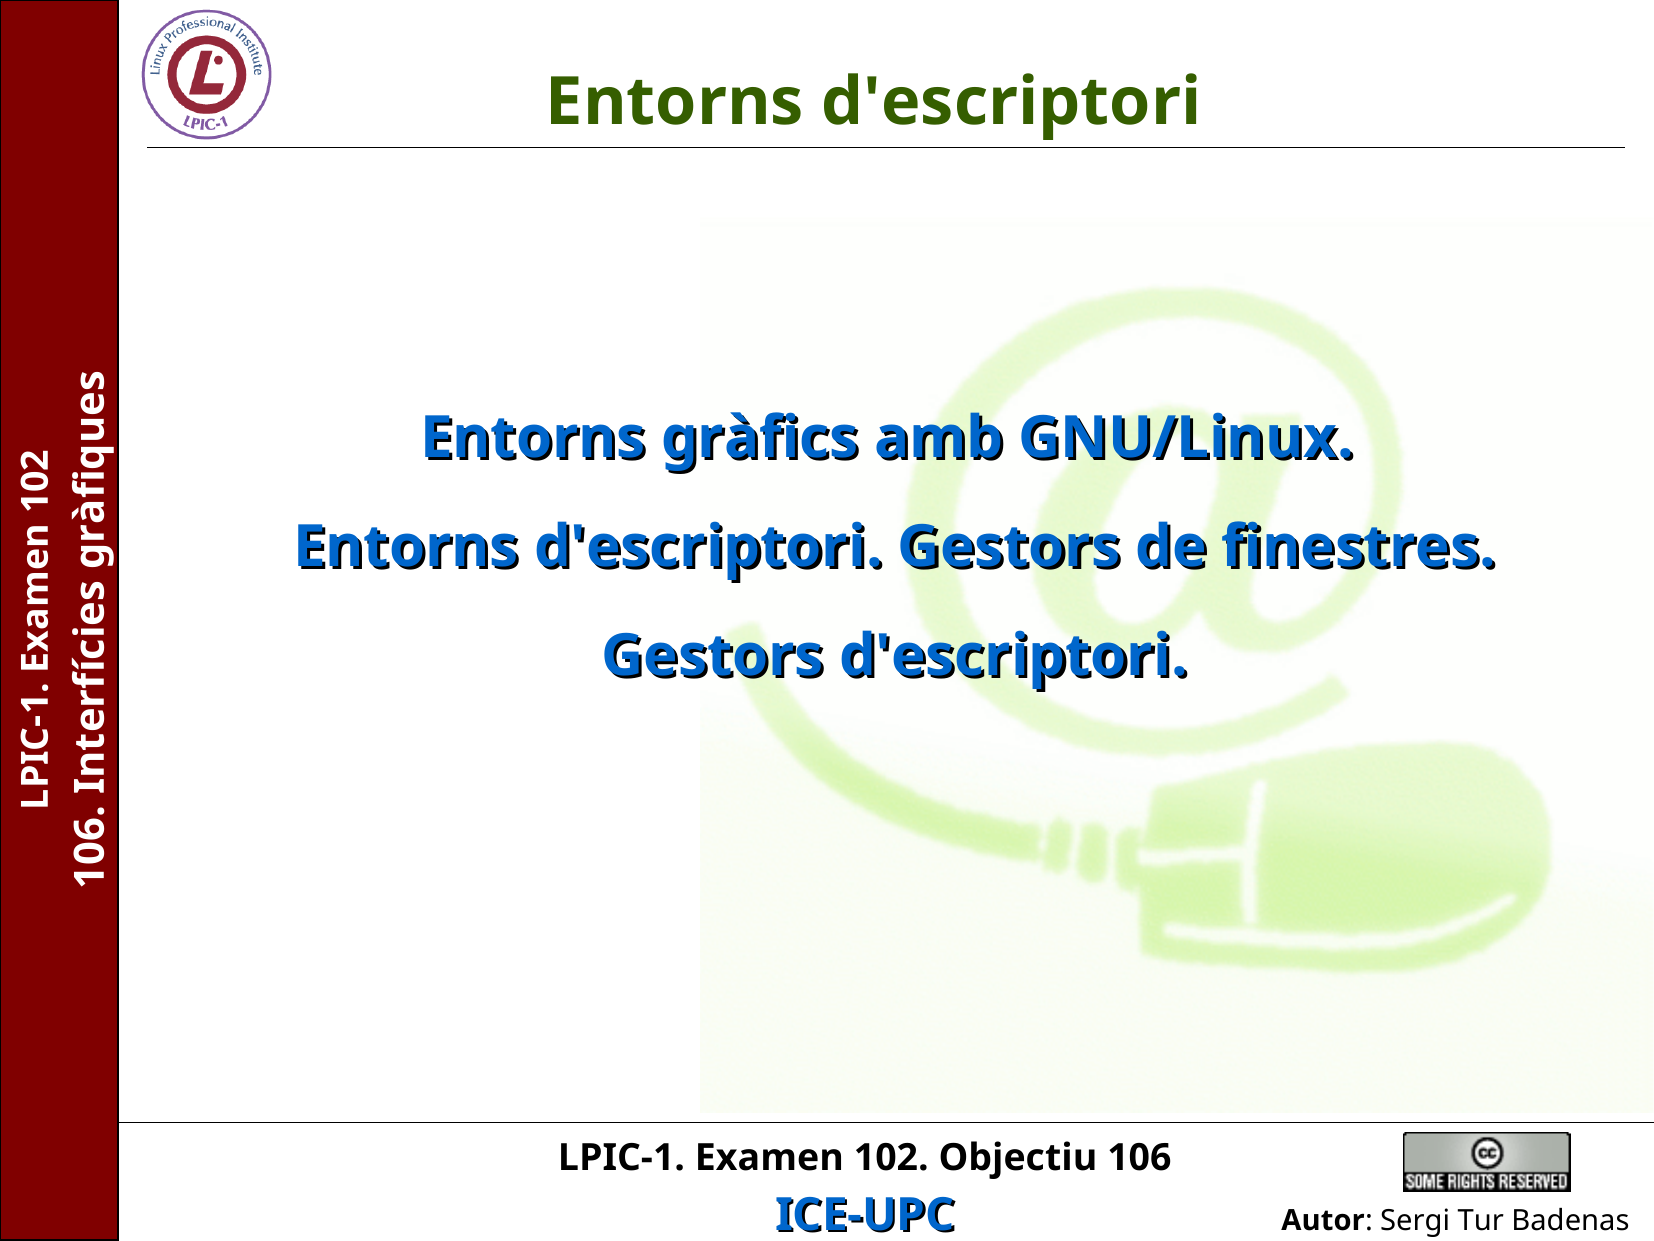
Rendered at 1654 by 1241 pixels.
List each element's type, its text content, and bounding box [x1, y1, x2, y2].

picture [700, 217, 1654, 1113]
picture [1403, 1132, 1571, 1192]
picture [135, 5, 277, 49]
title Entorns d'escriptori [129, 49, 1619, 148]
text_box Entorns gràfics amb GNU/Linux. Entorns d'escriptori. Gestors de finestres. Gestors d'escriptori. [141, 177, 1630, 1028]
